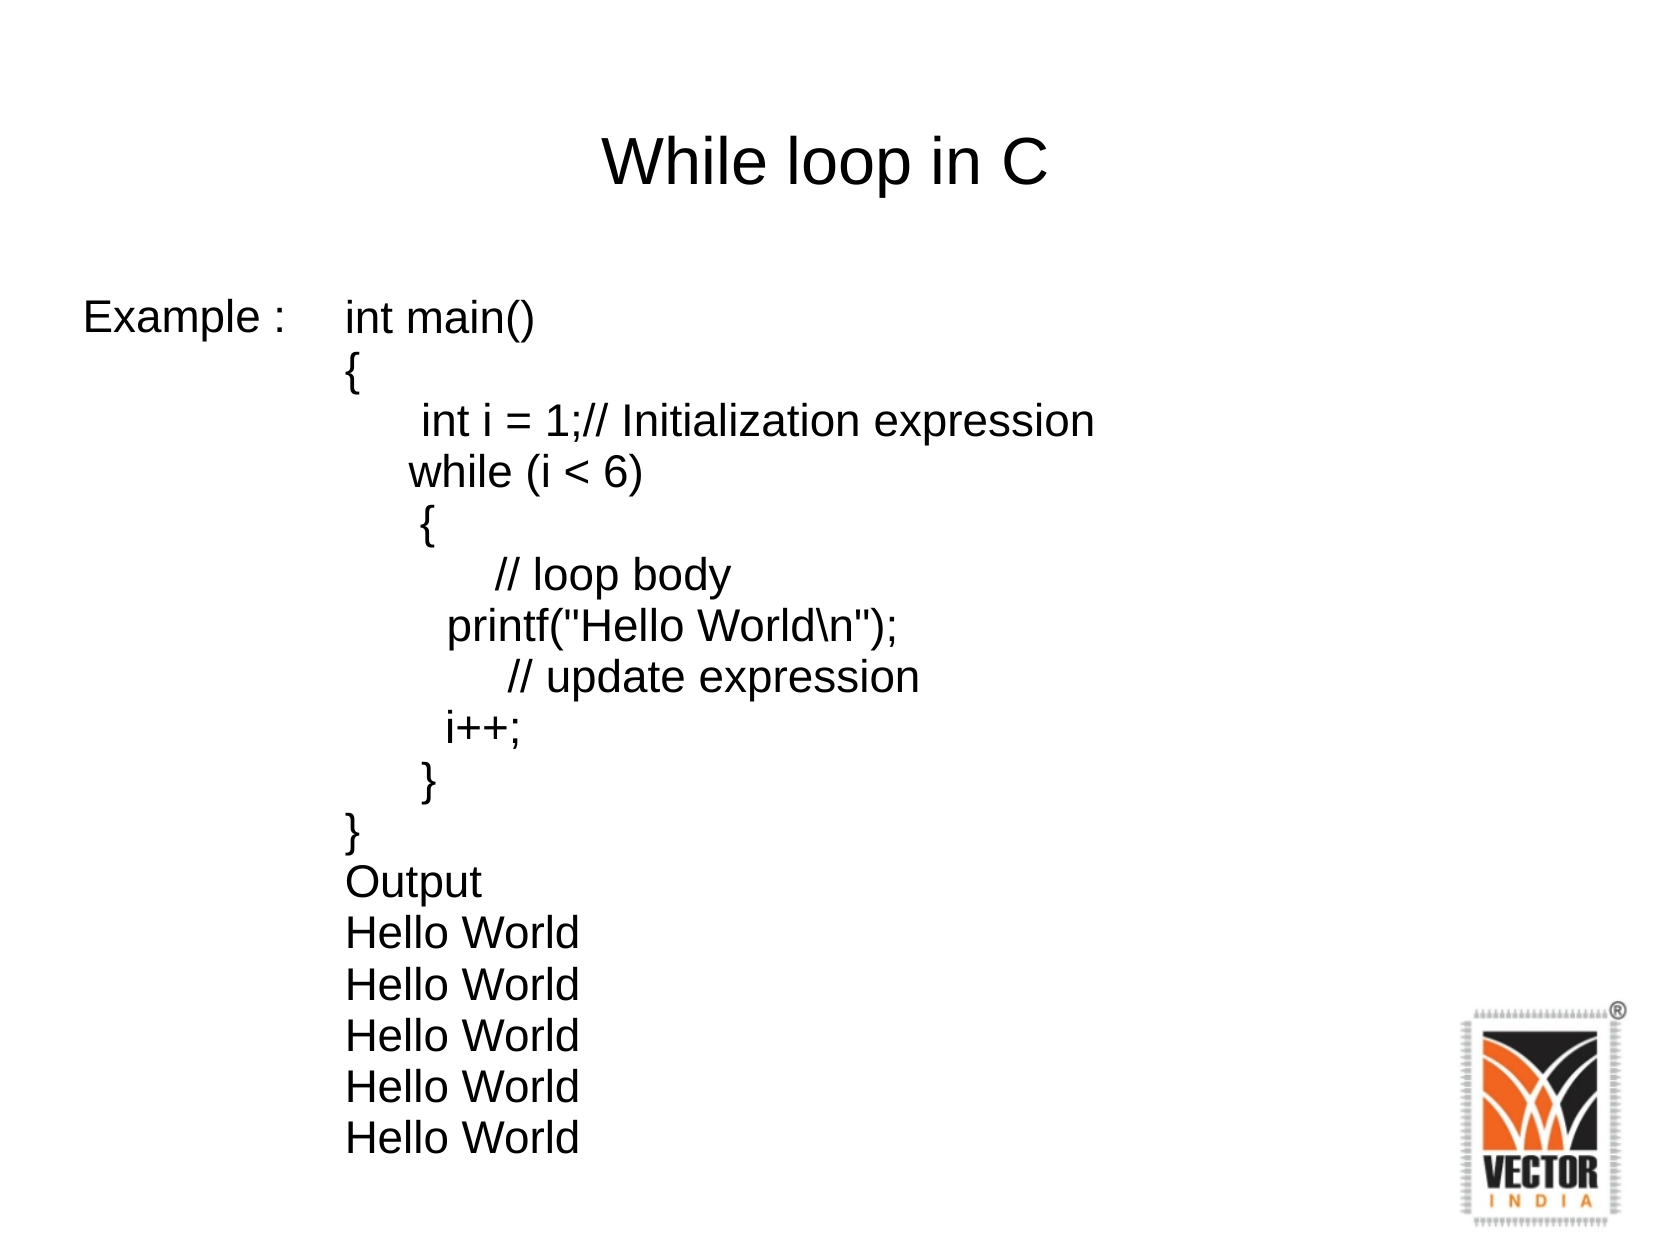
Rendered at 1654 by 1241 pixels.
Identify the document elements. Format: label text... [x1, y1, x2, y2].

text_box int main() { int i = 1;// Initialization expression while (i < 6) { // loop body printf("Hello World\n"); // update expression i++; } } Output Hello World Hello World Hello World Hello World Hello World [330, 285, 1458, 1172]
picture [1432, 996, 1654, 1237]
subtitle Example : [82, 45, 1571, 1241]
